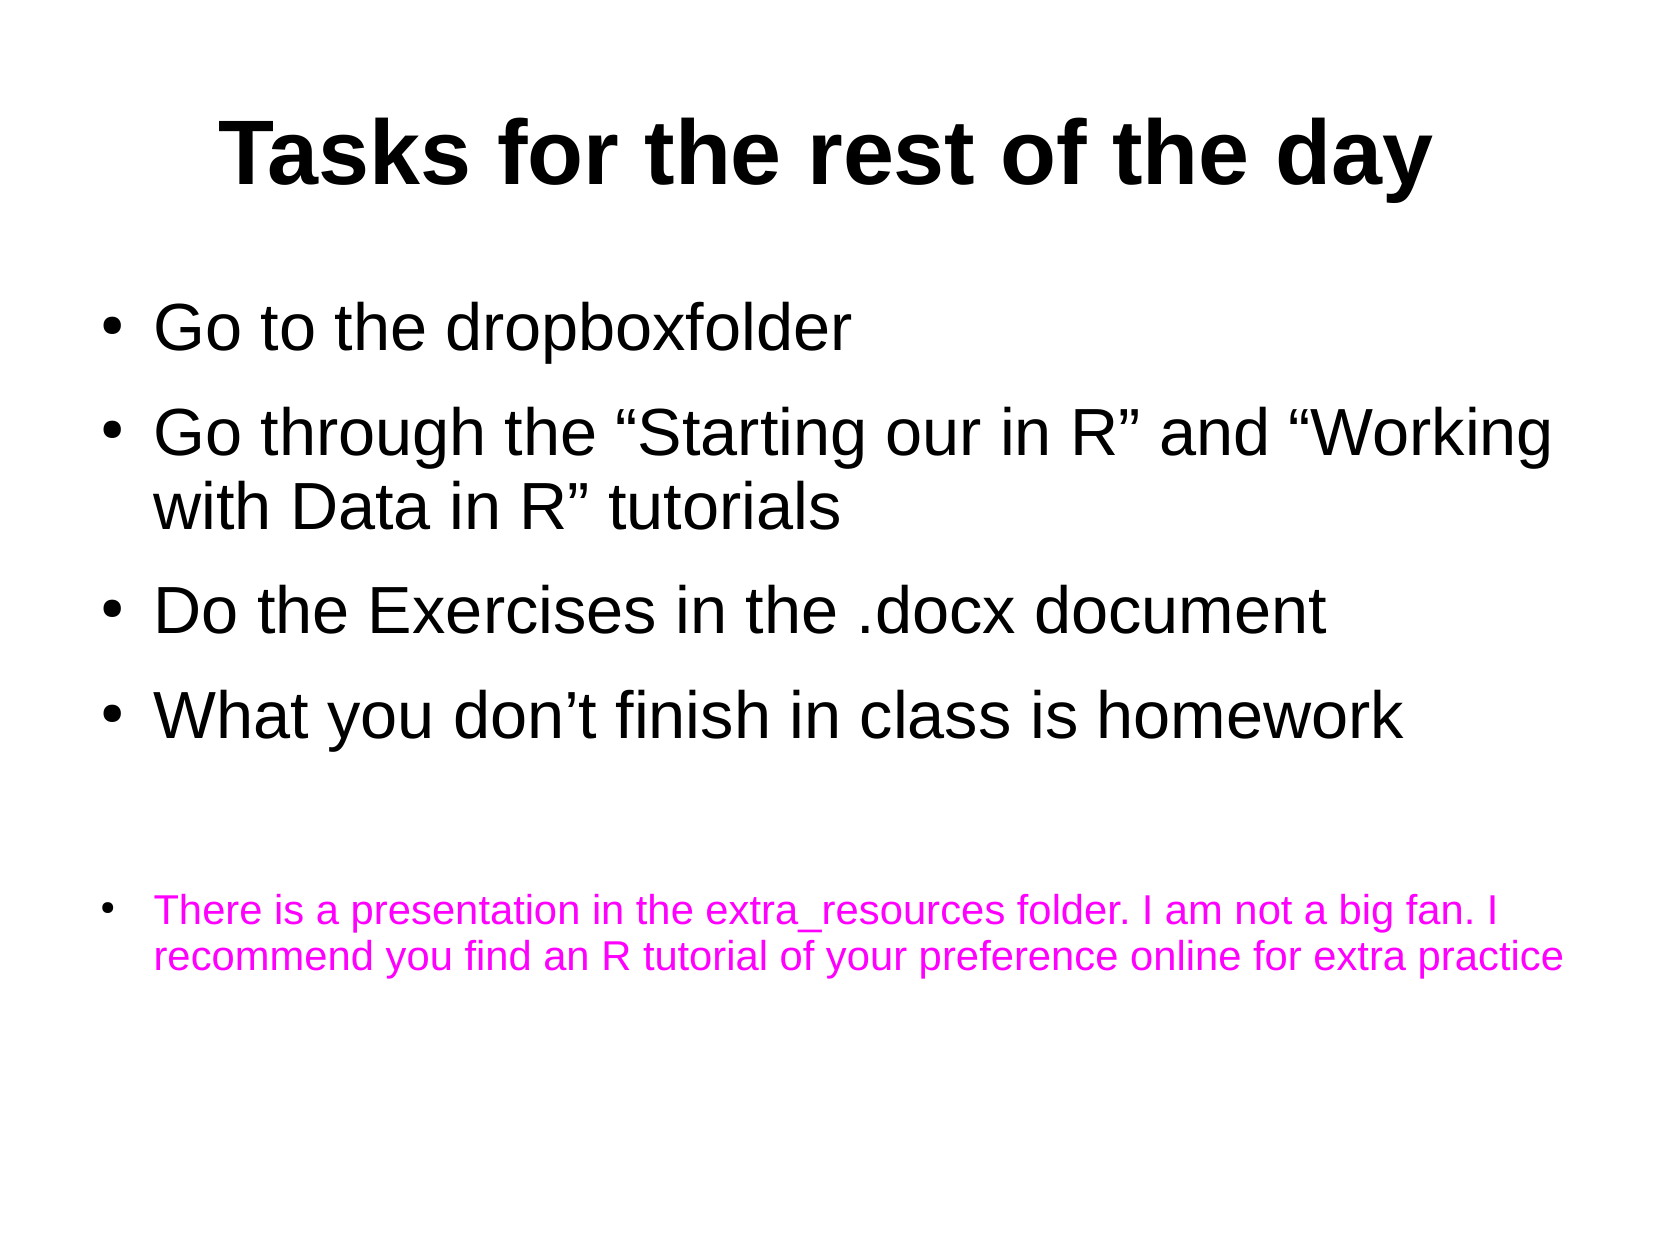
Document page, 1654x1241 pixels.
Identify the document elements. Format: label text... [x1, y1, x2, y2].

list Go to the dropboxfolder Go through the “Starting our in R” and “Working with Data in R” tutorials Do the Exercises in the .docx document What you don’t finish in class is homework There is a presentation in the extra_resources folder. I am not a big fan. I recommend you find an R tutorial of your preference online for extra practice [82, 290, 1571, 1010]
title Tasks for the rest of the day [82, 49, 1571, 257]
